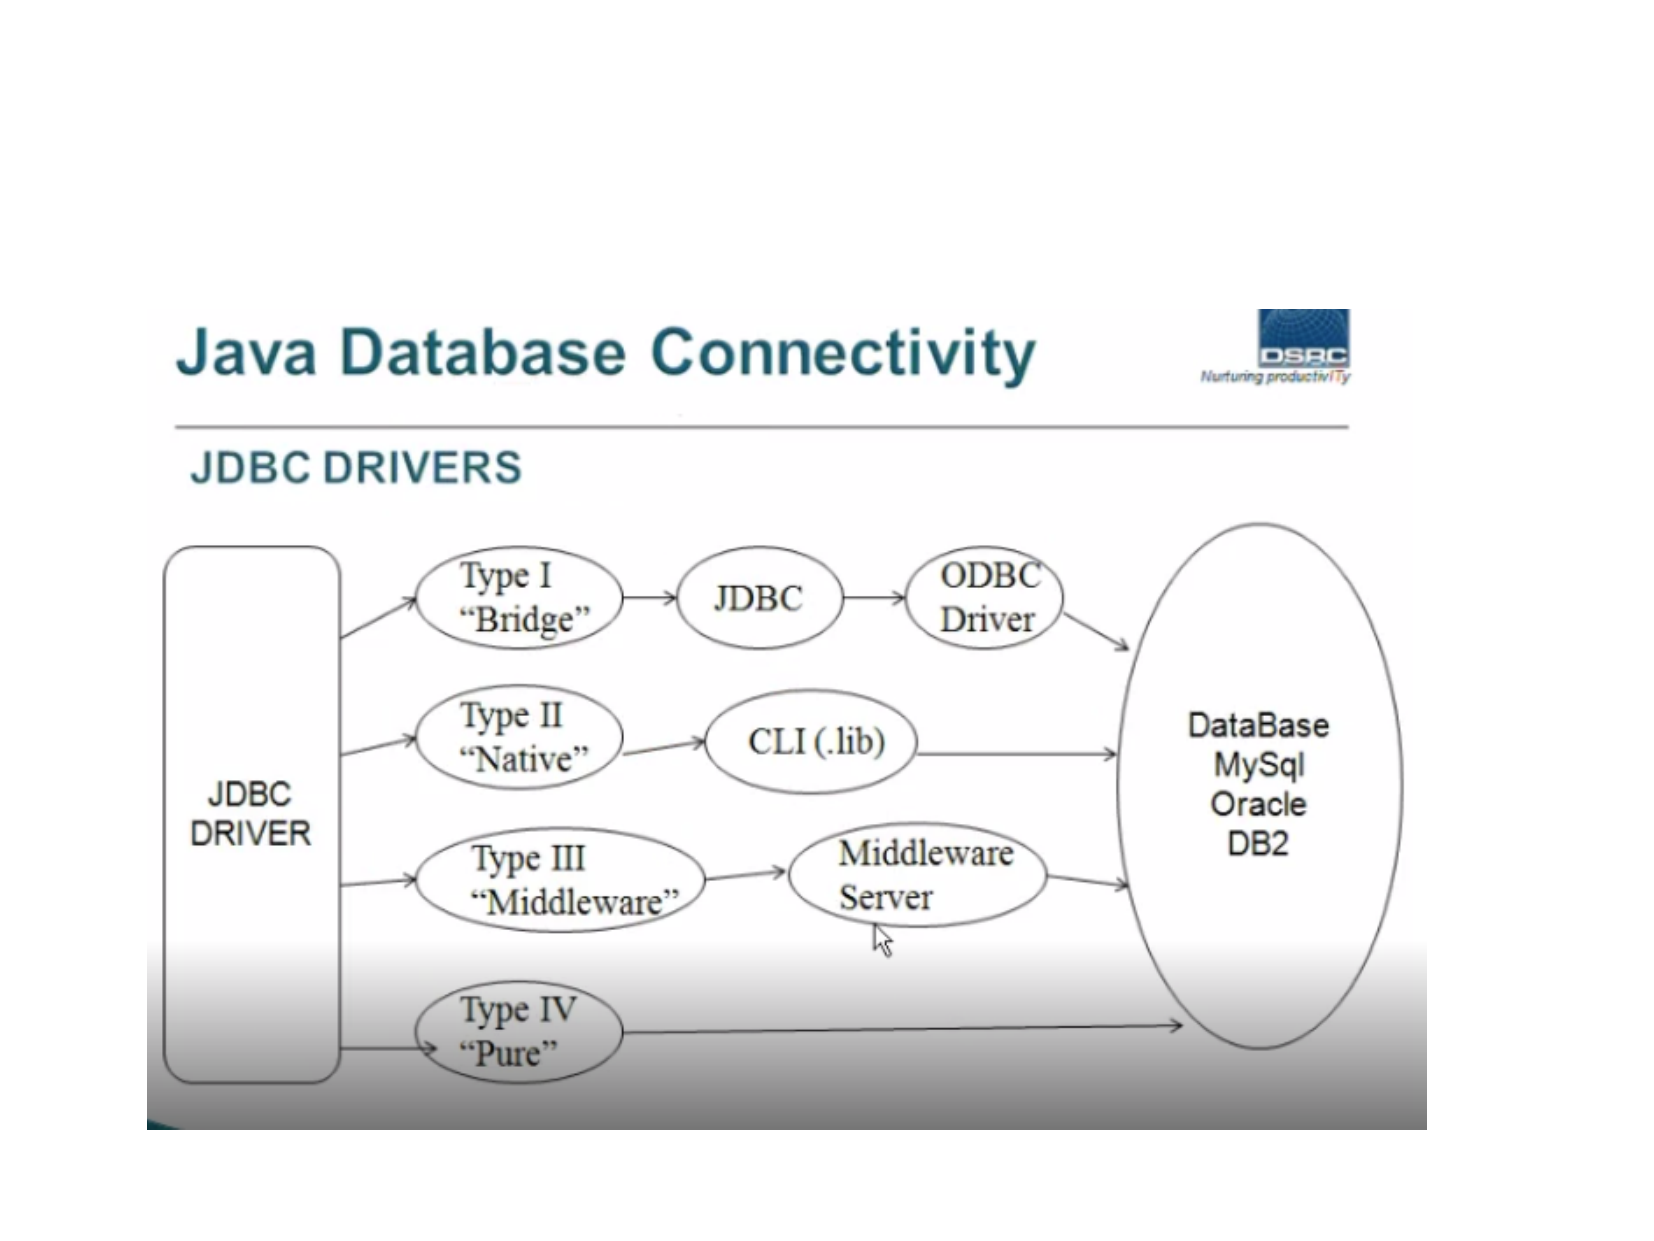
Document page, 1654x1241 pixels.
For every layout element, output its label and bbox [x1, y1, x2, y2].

picture [147, 309, 1427, 1130]
